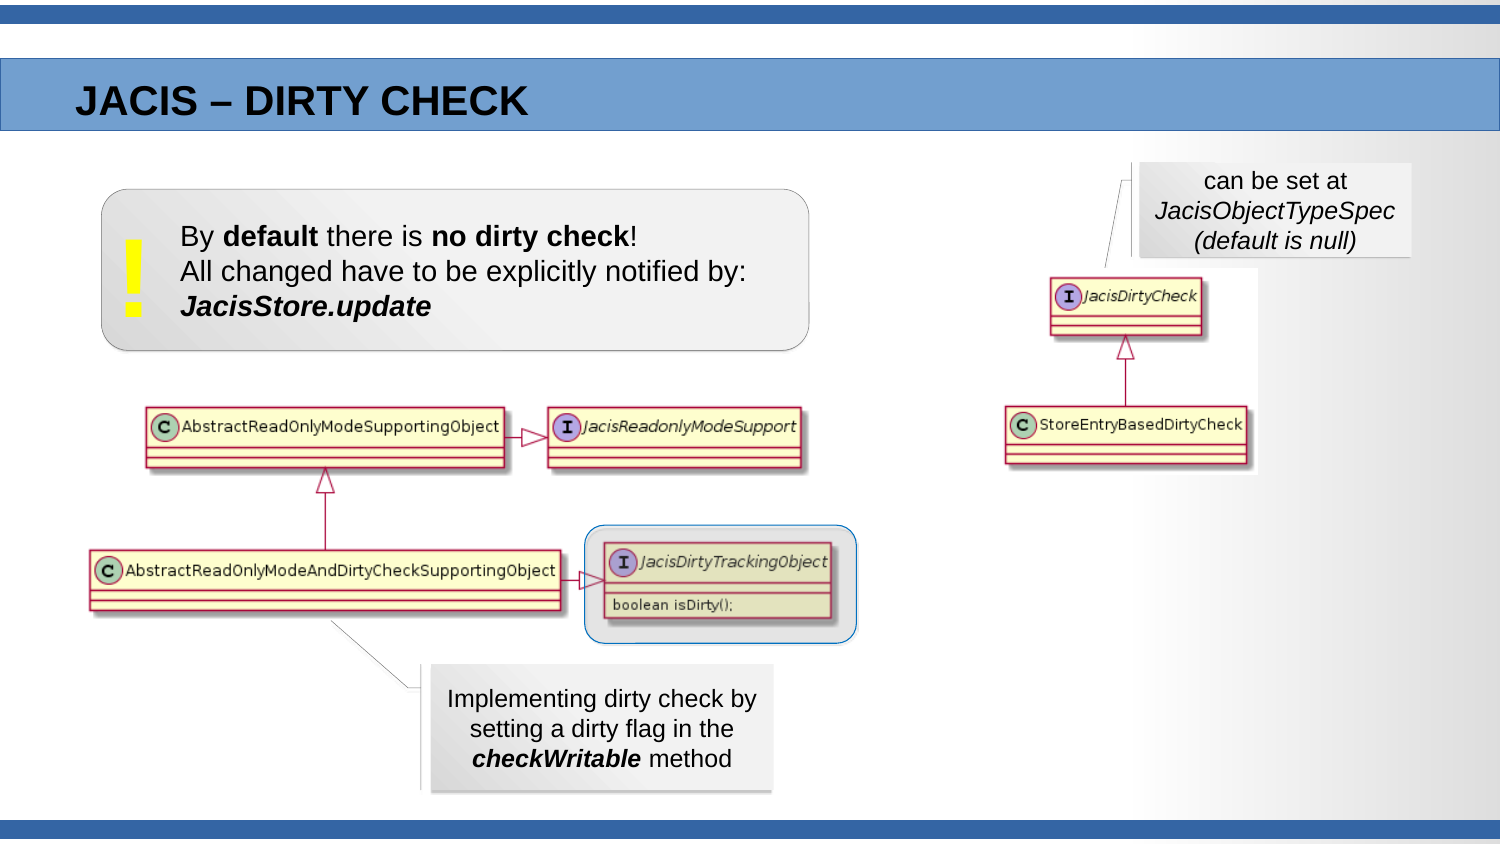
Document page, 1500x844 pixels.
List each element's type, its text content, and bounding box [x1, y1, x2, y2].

picture [998, 268, 1258, 475]
title JACIS – dirty check [63, 52, 1199, 151]
text_box By default there is no dirty check! All changed have to be explicitly notified by: JacisStore.update [109, 189, 809, 351]
text_box can be set at JacisObjectTypeSpec (default is null) [1140, 163, 1412, 257]
picture [82, 397, 843, 630]
text_box Implementing dirty check by setting a dirty flag in the checkWritable method [431, 664, 774, 790]
text_box ! [100, 197, 168, 348]
text_box [584, 525, 857, 644]
